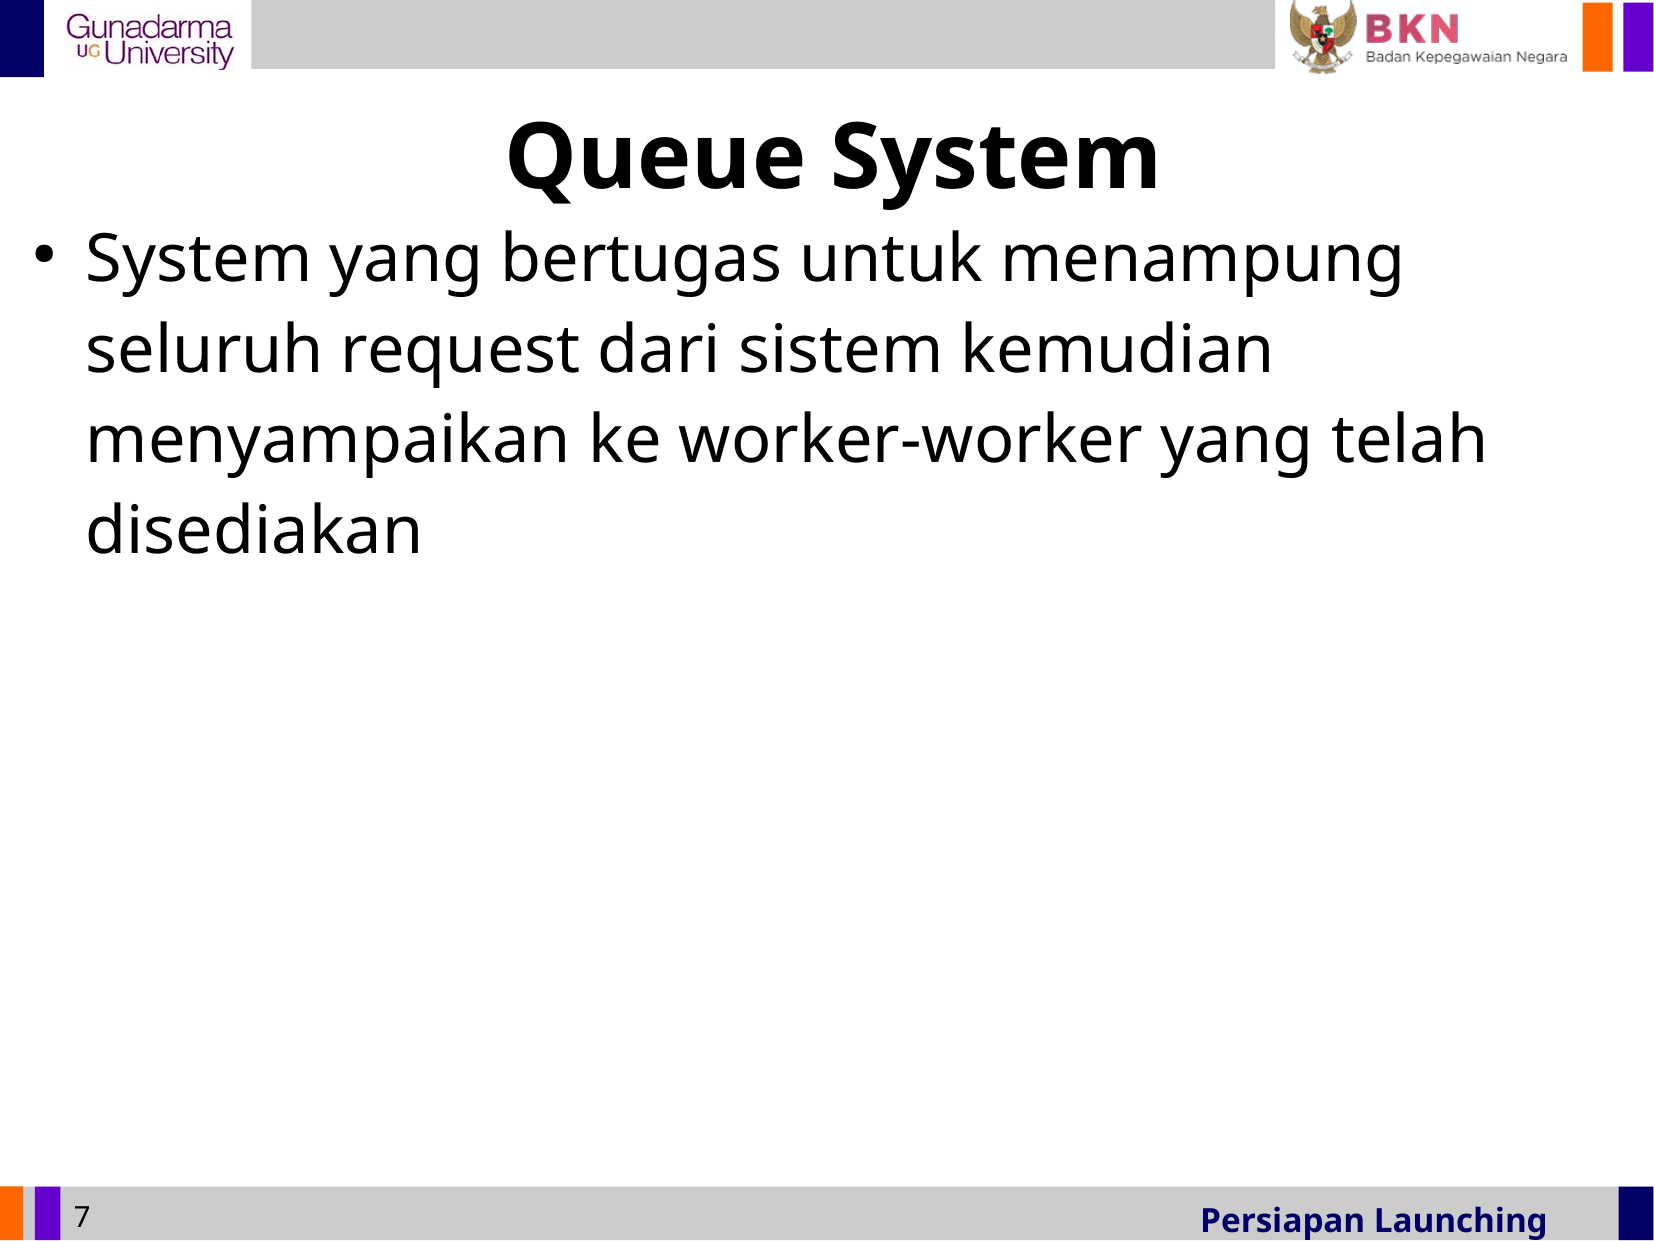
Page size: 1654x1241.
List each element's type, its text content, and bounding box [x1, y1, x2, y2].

picture [1290, 0, 1567, 74]
list System yang bertugas untuk menampung seluruh request dari sistem kemudian menyampaikan ke worker-worker yang telah disediakan [14, 210, 1630, 1176]
title Queue System [77, 90, 1591, 210]
picture [65, 0, 235, 70]
